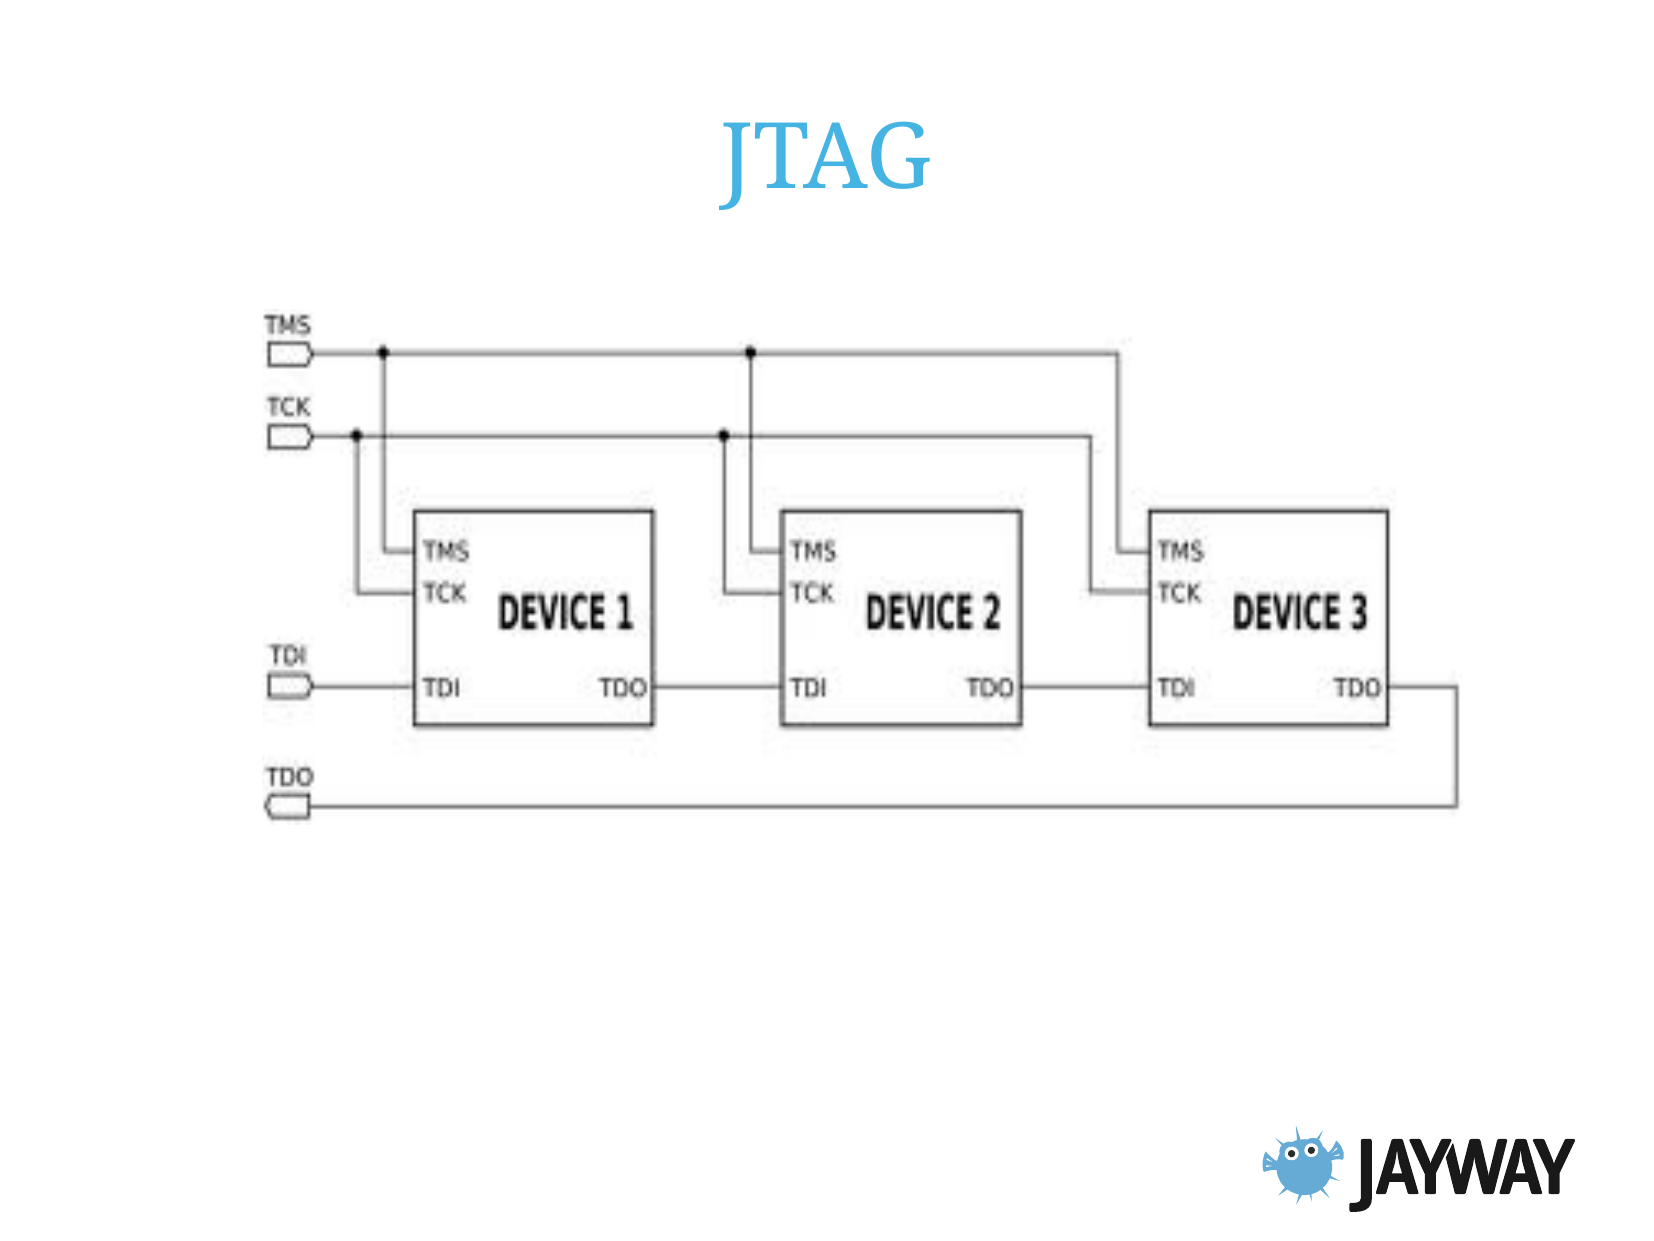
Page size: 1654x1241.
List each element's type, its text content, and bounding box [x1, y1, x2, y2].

picture [262, 309, 1463, 826]
title JTAG [82, 49, 1571, 257]
